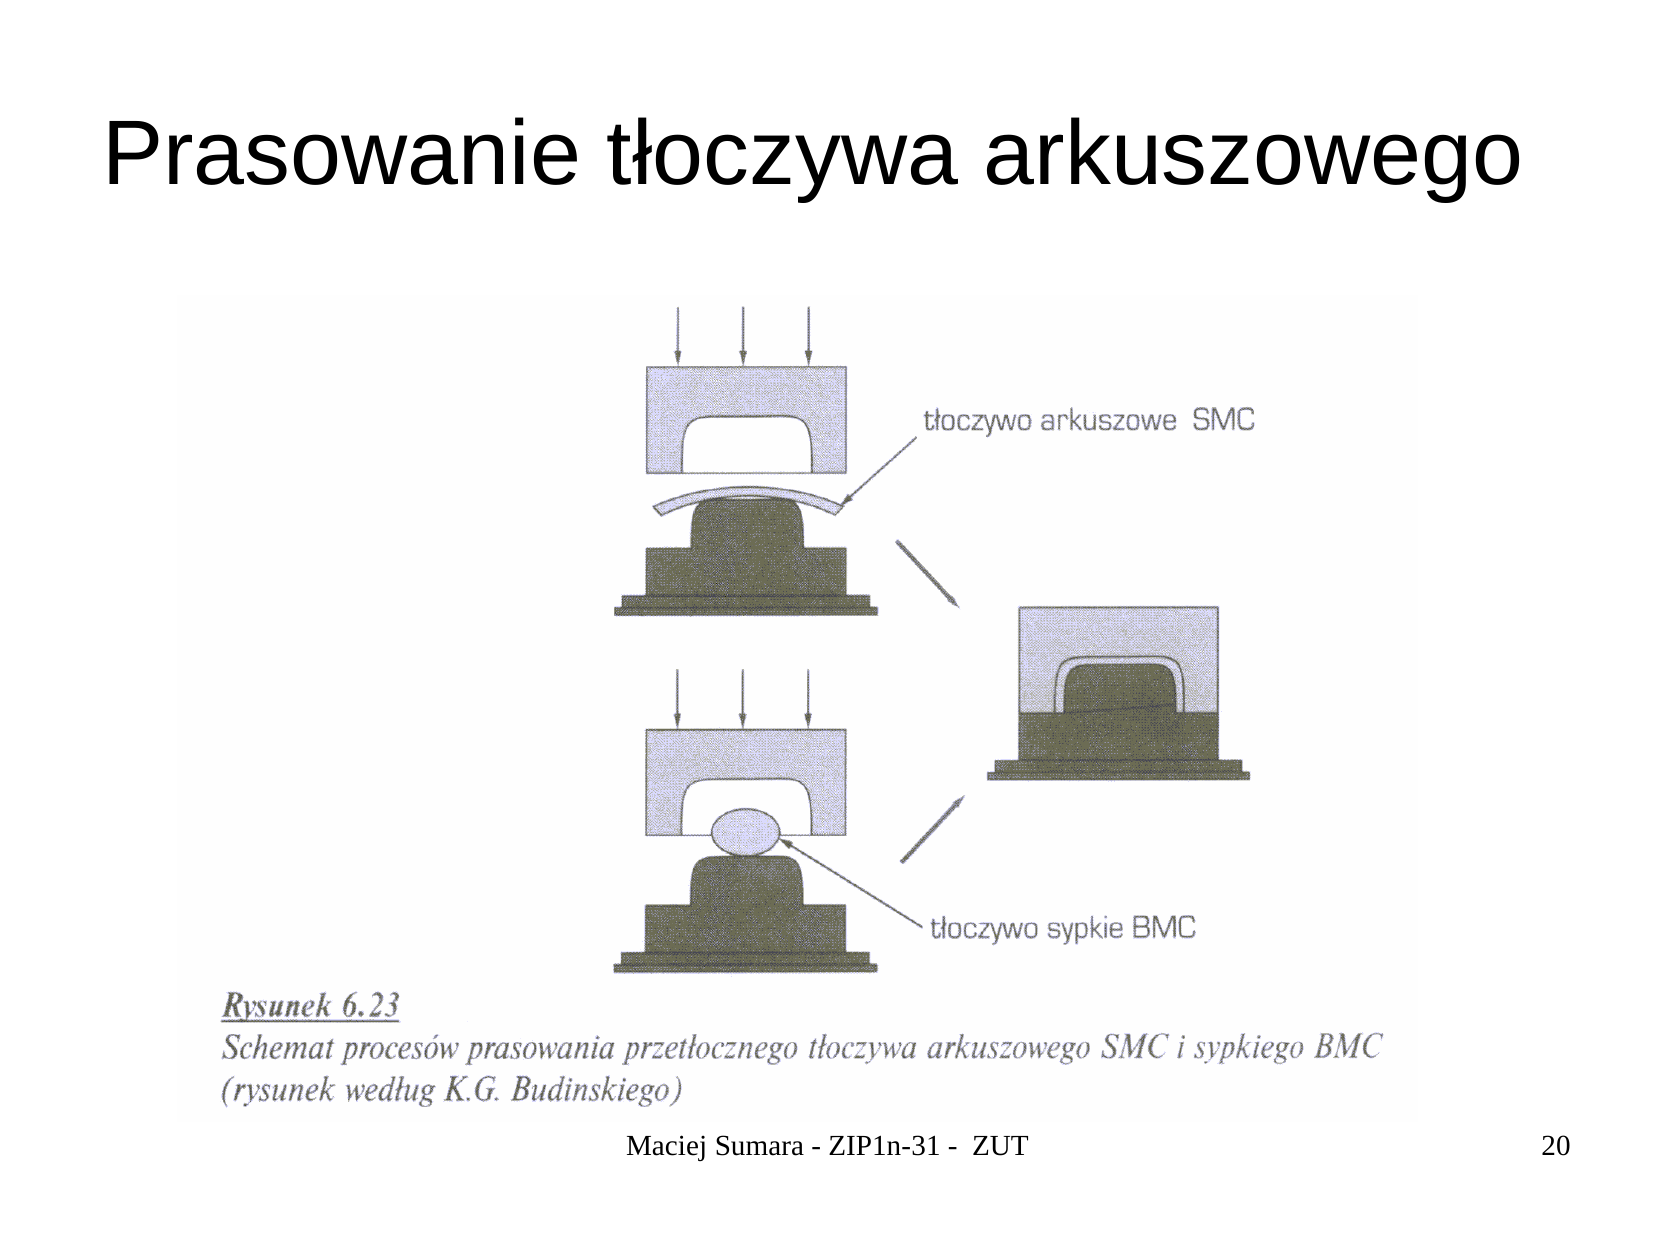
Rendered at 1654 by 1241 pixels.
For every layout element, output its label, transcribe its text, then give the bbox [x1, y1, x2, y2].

picture [177, 295, 1418, 1123]
title Prasowanie tłoczywa arkuszowego [82, 56, 1571, 250]
